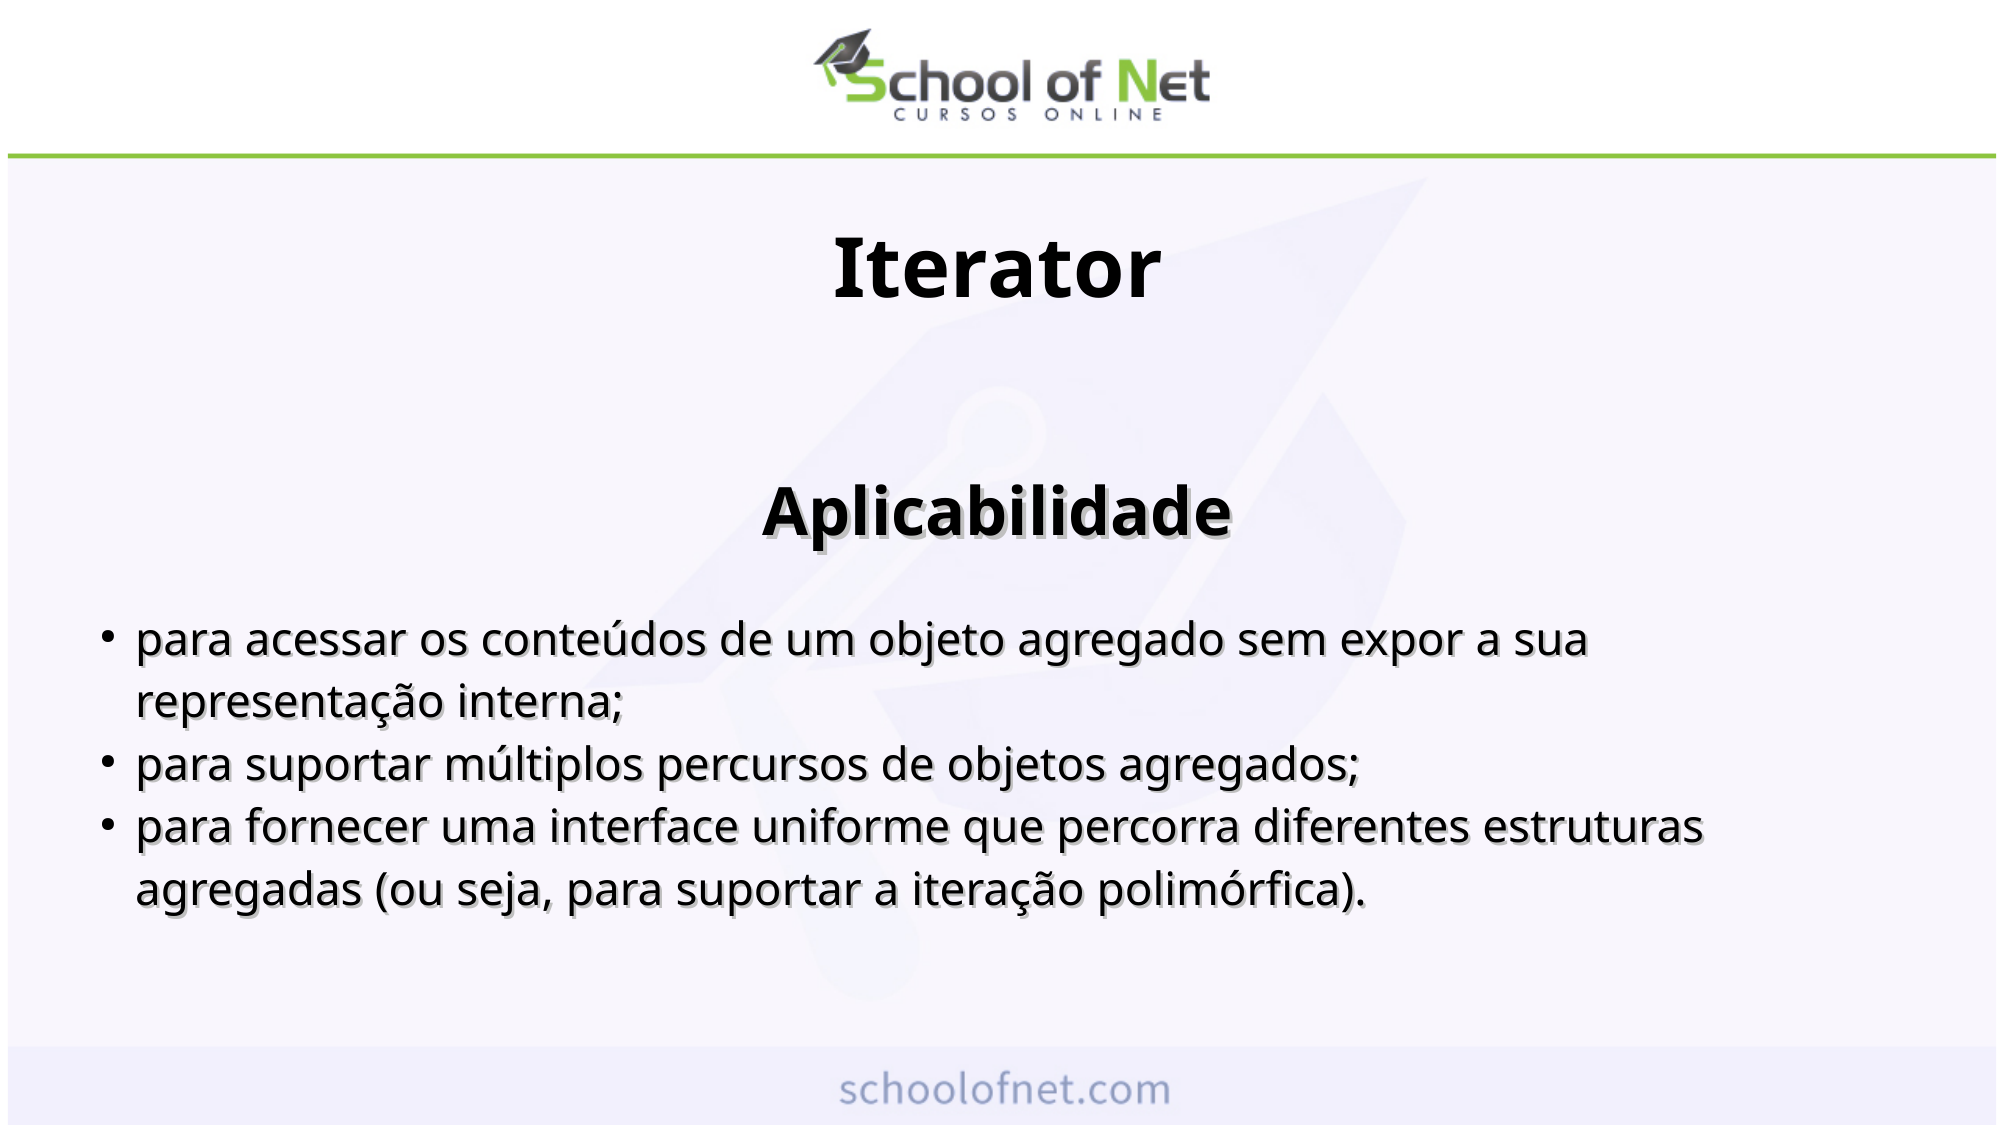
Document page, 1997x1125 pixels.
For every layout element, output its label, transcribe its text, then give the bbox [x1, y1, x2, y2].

subtitle Aplicabilidade para acessar os conteúdos de um objeto agregado sem expor a sua representação interna; para suportar múltiplos percursos de objetos agregados; para fornecer uma interface uniforme que percorra diferentes estruturas agregadas (ou seja, para suportar a iteração polimórfica). [99, 321, 1897, 1063]
title Iterator [99, 171, 1897, 321]
picture [7, 5, 1997, 1125]
